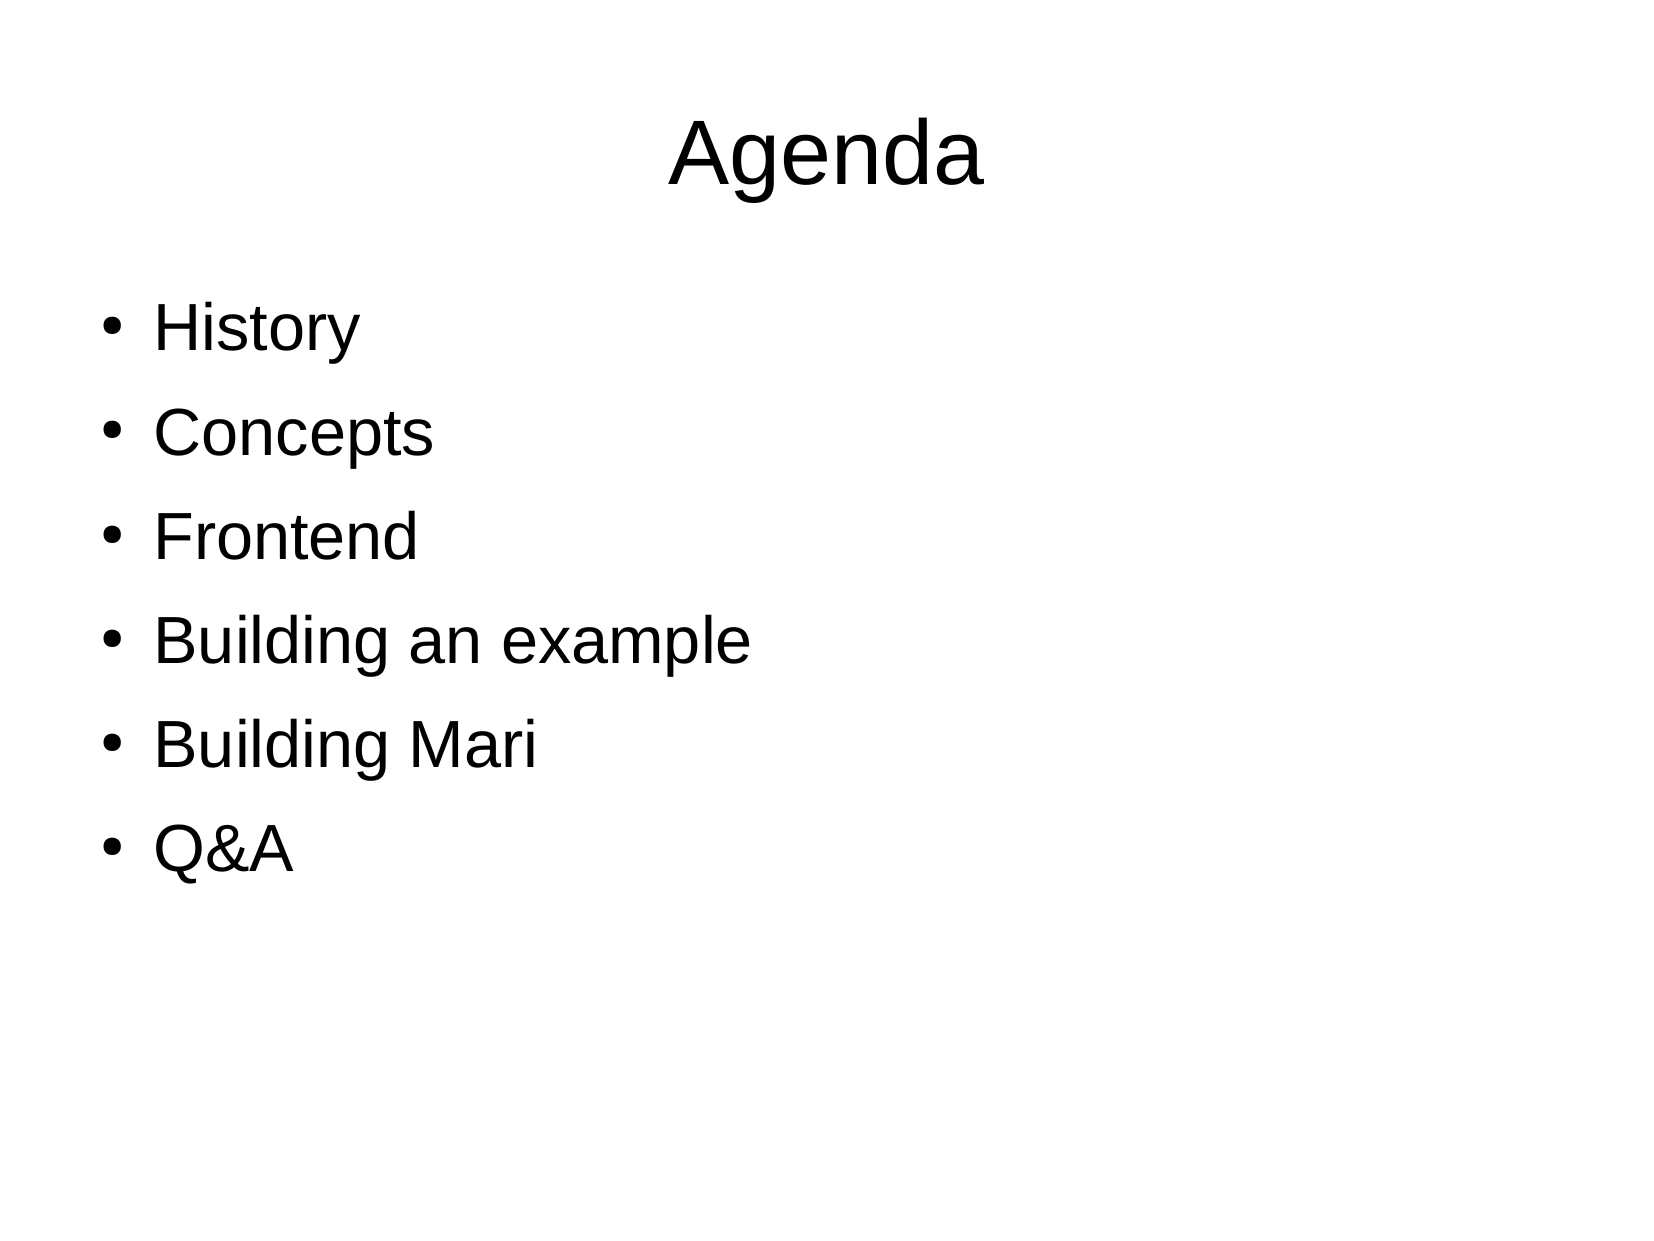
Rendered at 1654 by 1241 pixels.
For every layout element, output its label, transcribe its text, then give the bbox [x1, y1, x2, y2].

list History Concepts Frontend Building an example Building Mari Q&A [82, 290, 1571, 1109]
title Agenda [82, 49, 1571, 257]
